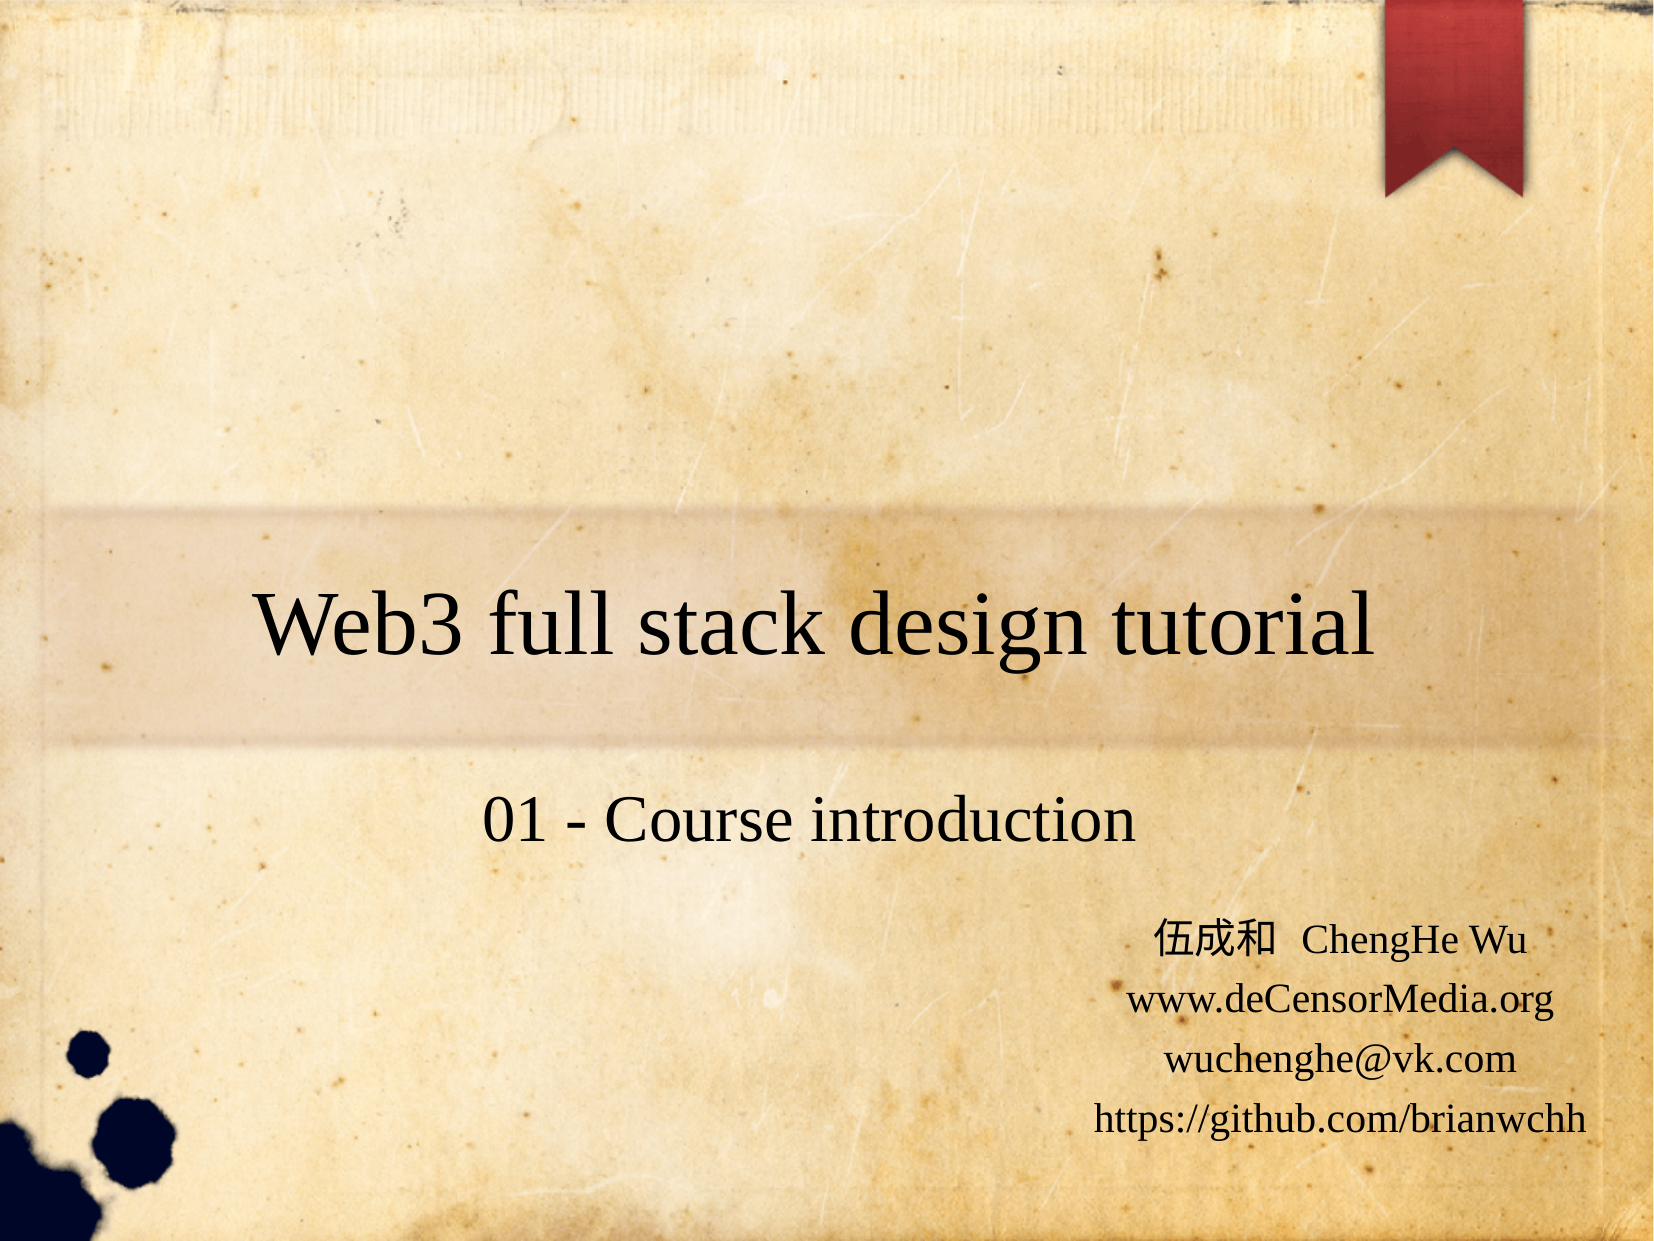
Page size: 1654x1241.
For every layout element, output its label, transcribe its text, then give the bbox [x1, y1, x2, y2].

list wuchenghe@vk.com [1020, 1035, 1591, 1095]
list www.deCensorMedia.org [1020, 975, 1591, 1035]
title 01 - Course introduction [405, 752, 1216, 886]
list https://github.com/brianwchh [1020, 1095, 1591, 1156]
list 伍成和 ChengHe Wu [1020, 915, 1591, 975]
picture [0, 0, 1654, 1241]
title Web3 full stack design tutorial [82, 519, 1571, 727]
